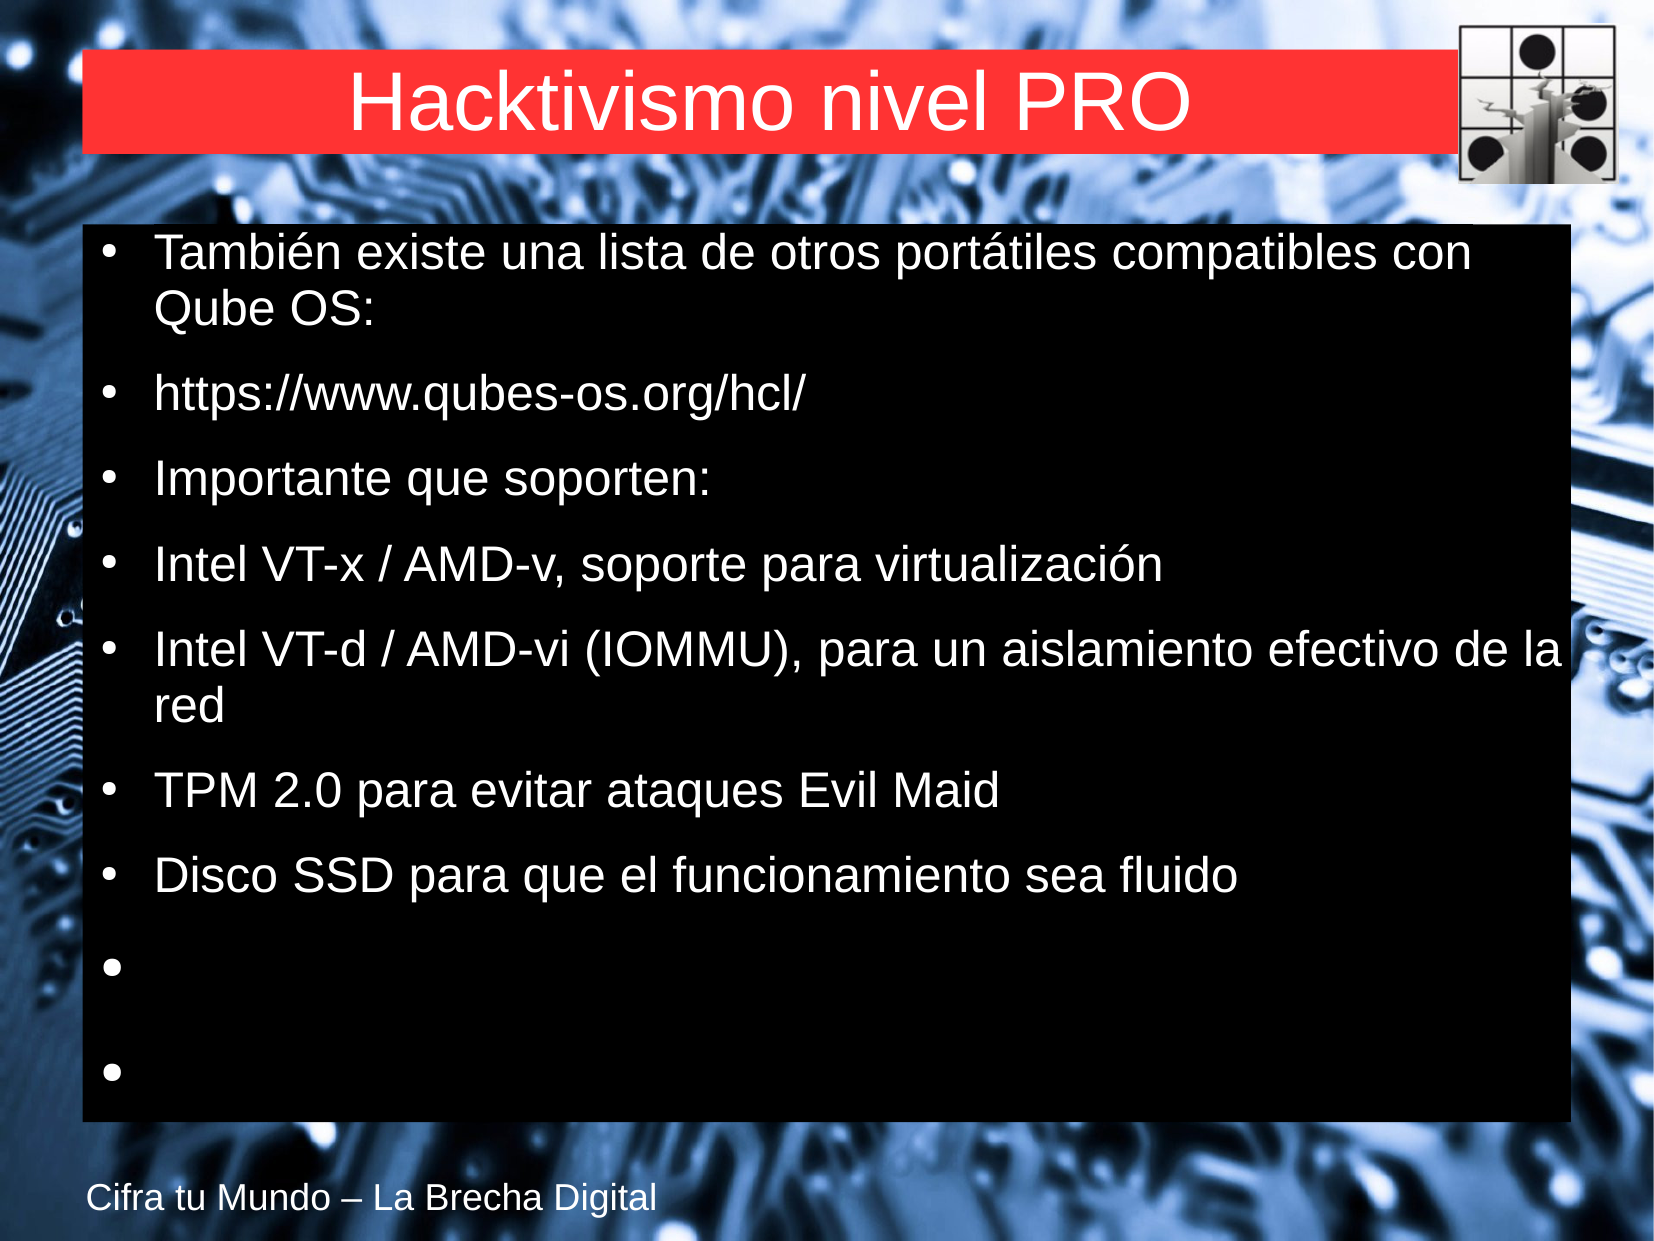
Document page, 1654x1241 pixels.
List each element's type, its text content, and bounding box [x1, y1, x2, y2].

text_box Cifra tu Mundo – La Brecha Digital [70, 1169, 1453, 1226]
title Hacktivismo nivel PRO [82, 49, 1458, 154]
list También existe una lista de otros portátiles compatibles con Qube OS: https://www.qubes-os.org/hcl/ Importante que soporten: Intel VT-x / AMD-v, soporte para virtualización Intel VT-d / AMD-vi (IOMMU), para un aislamiento efectivo de la red TPM 2.0 para evitar ataques Evil Maid Disco SSD para que el funcionamiento sea fluido [82, 224, 1571, 1123]
picture [0, 0, 1654, 1241]
